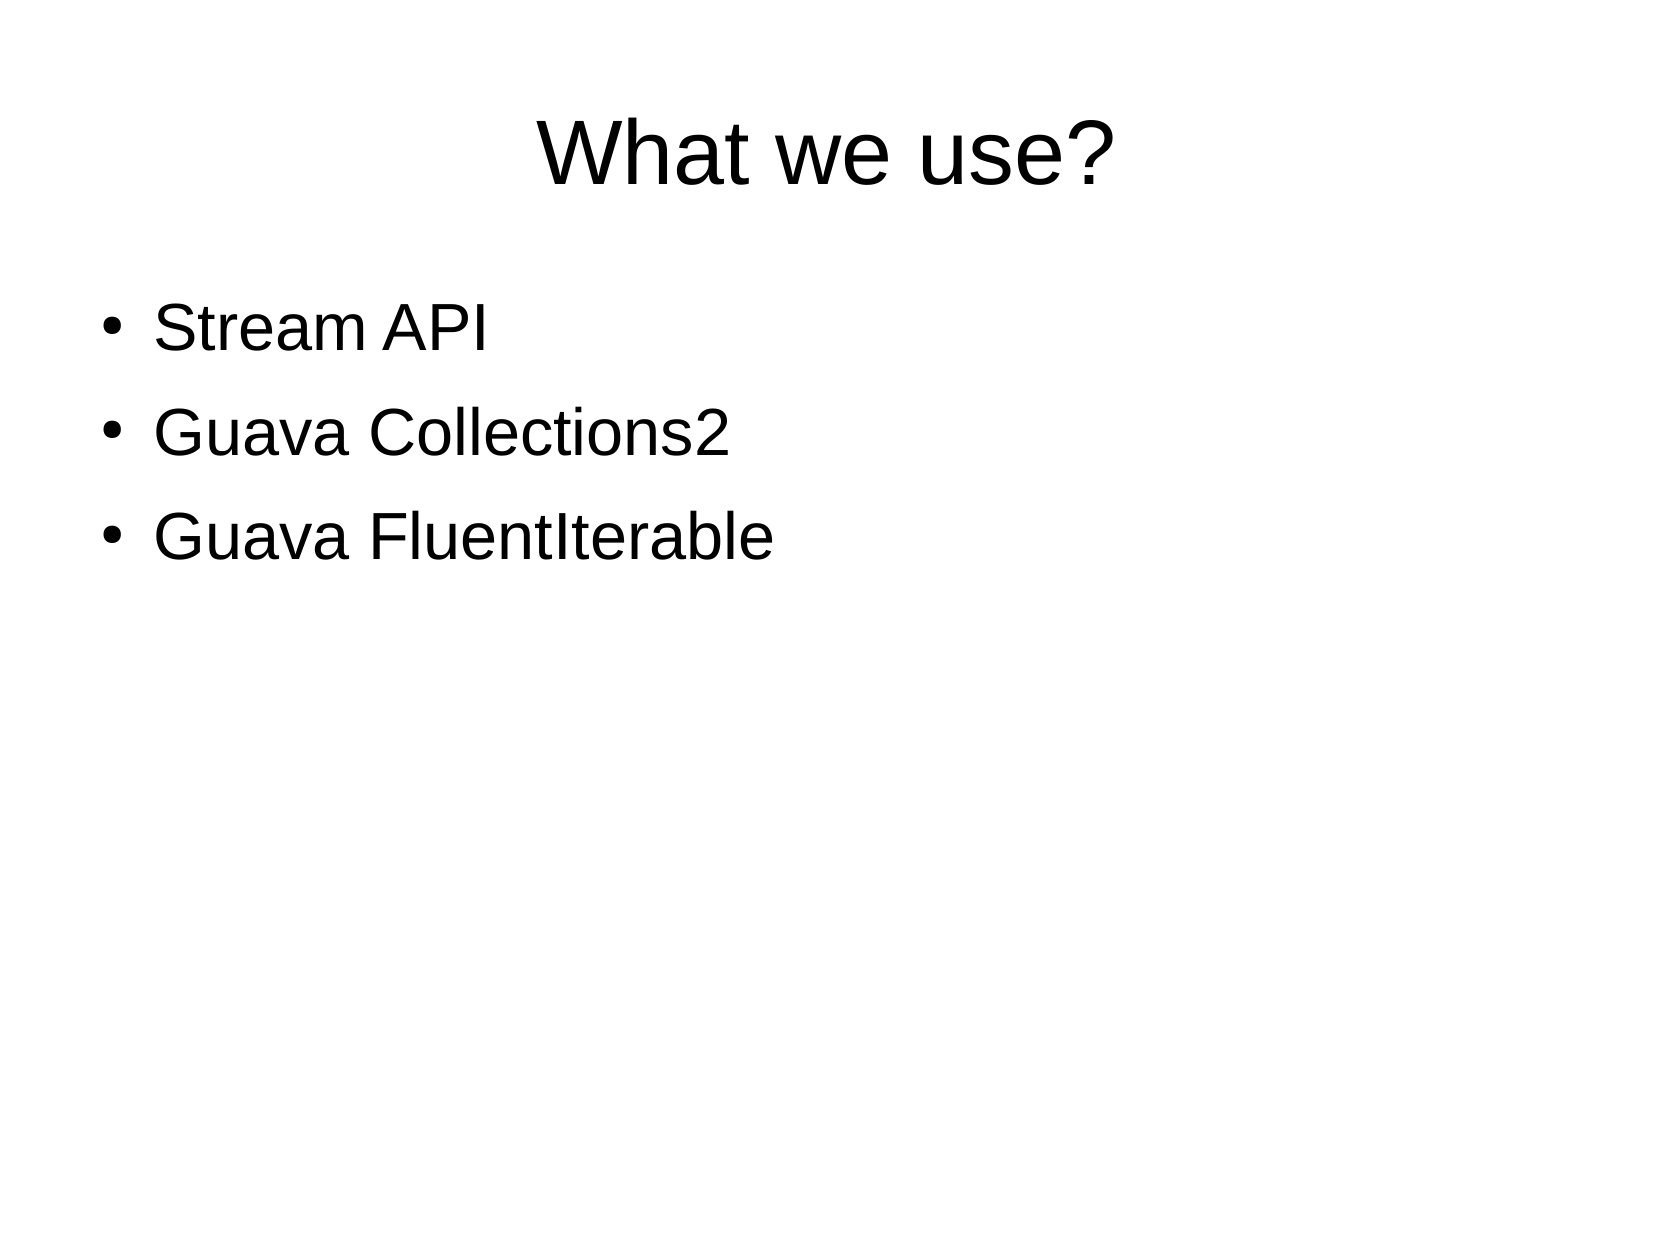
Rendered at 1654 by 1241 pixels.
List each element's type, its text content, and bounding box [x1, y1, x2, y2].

list Stream API Guava Collections2 Guava FluentIterable [82, 290, 1538, 1010]
title What we use? [82, 49, 1571, 257]
